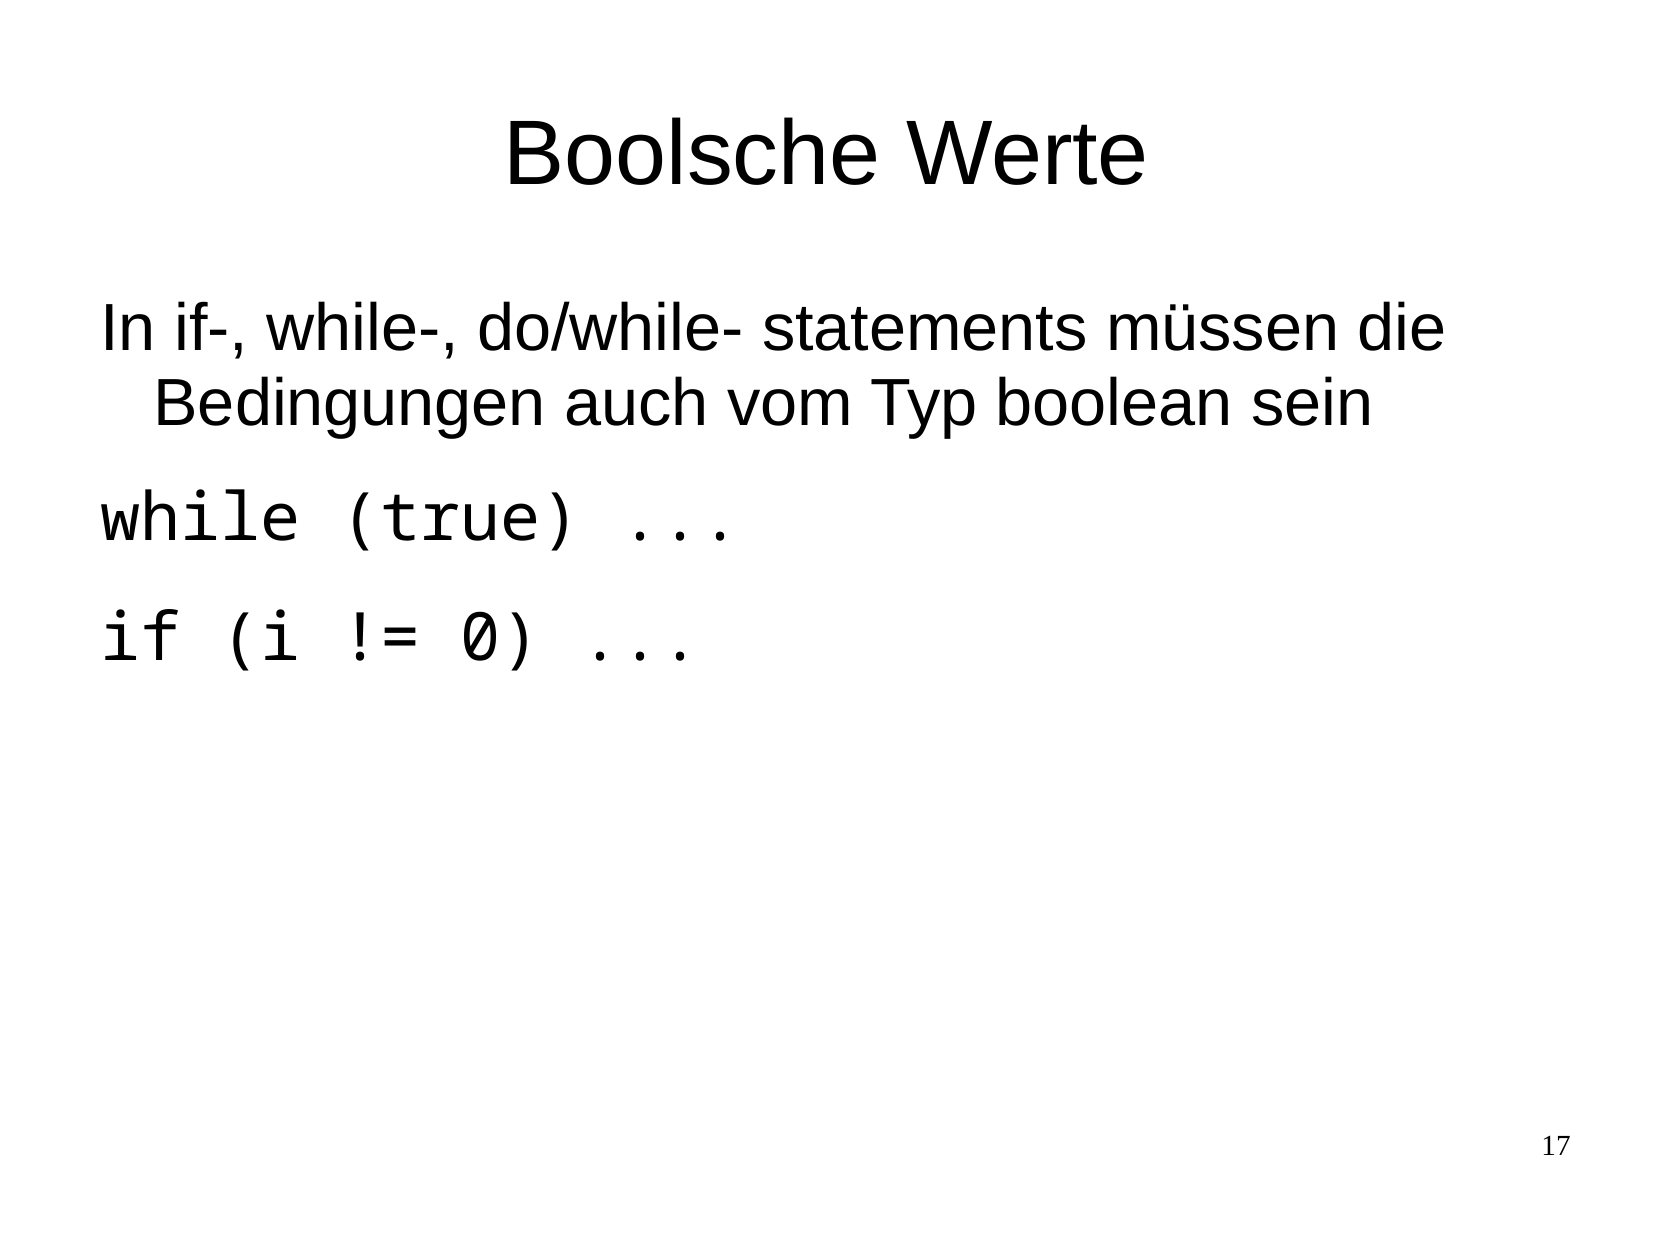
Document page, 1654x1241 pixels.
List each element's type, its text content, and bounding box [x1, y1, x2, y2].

title Boolsche Werte [82, 56, 1571, 250]
list In if-, while-, do/while- statements müssen die Bedingungen auch vom Typ boolean sein while (true) ... if (i != 0) ... [82, 290, 1571, 1094]
